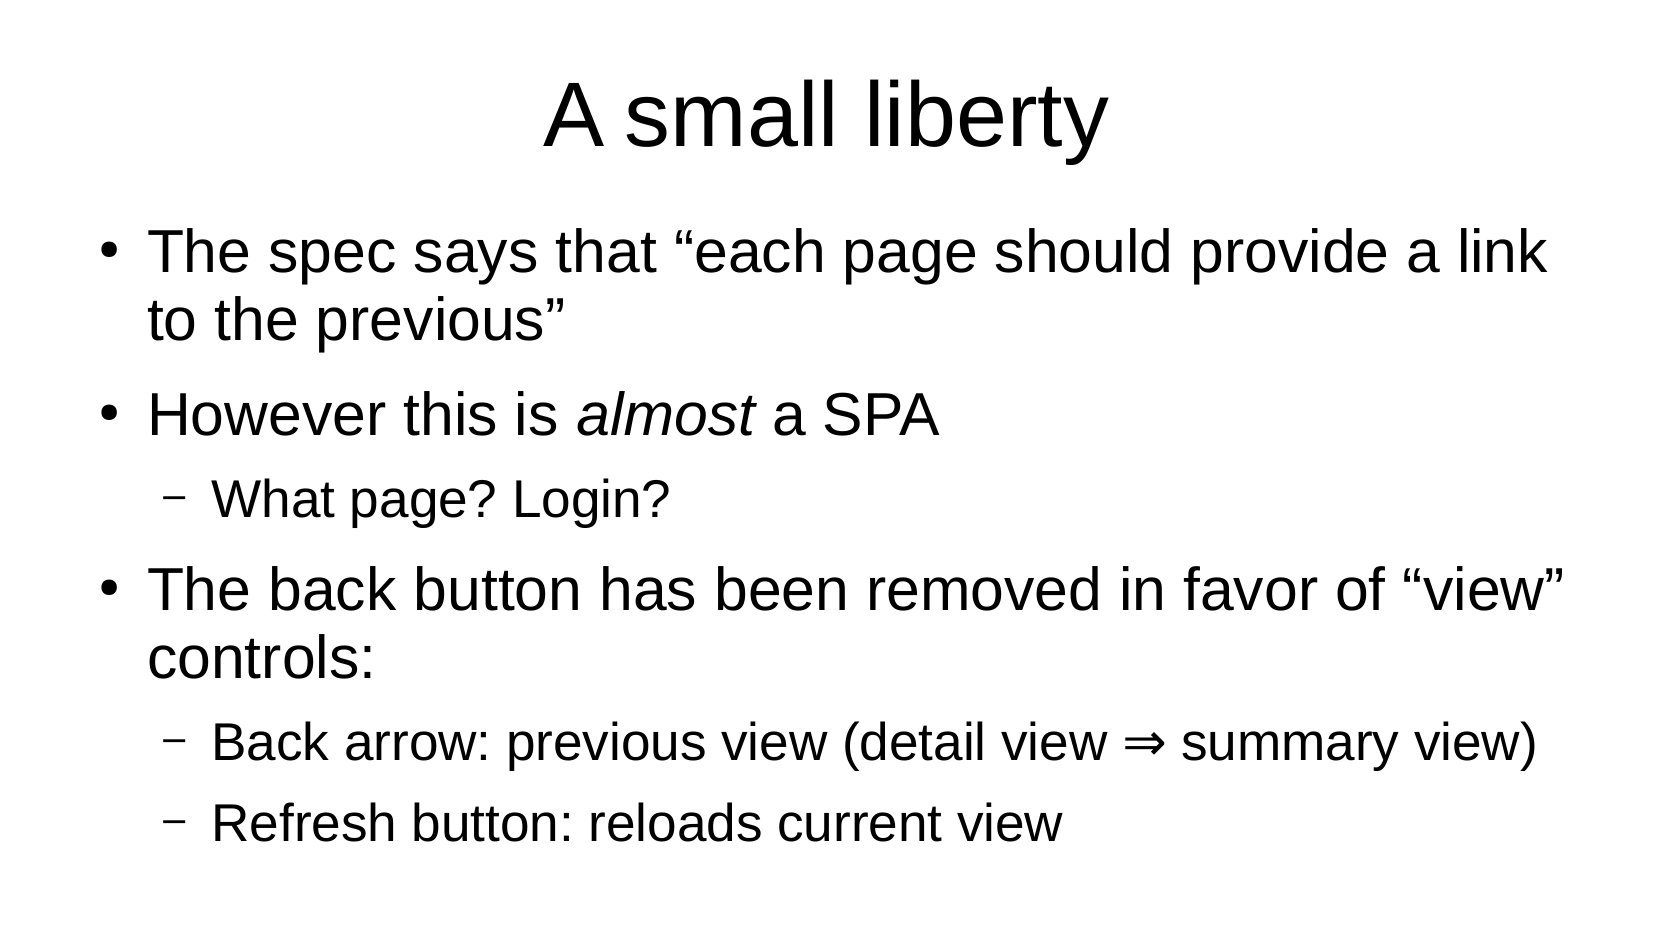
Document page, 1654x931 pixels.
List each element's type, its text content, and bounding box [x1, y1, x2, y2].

list The spec says that “each page should provide a link to the previous” However this is almost a SPA What page? Login? The back button has been removed in favor of “view” controls: Back arrow: previous view (detail view ⇒ summary view) Refresh button: reloads current view [82, 217, 1571, 863]
title A small liberty [82, 37, 1571, 193]
